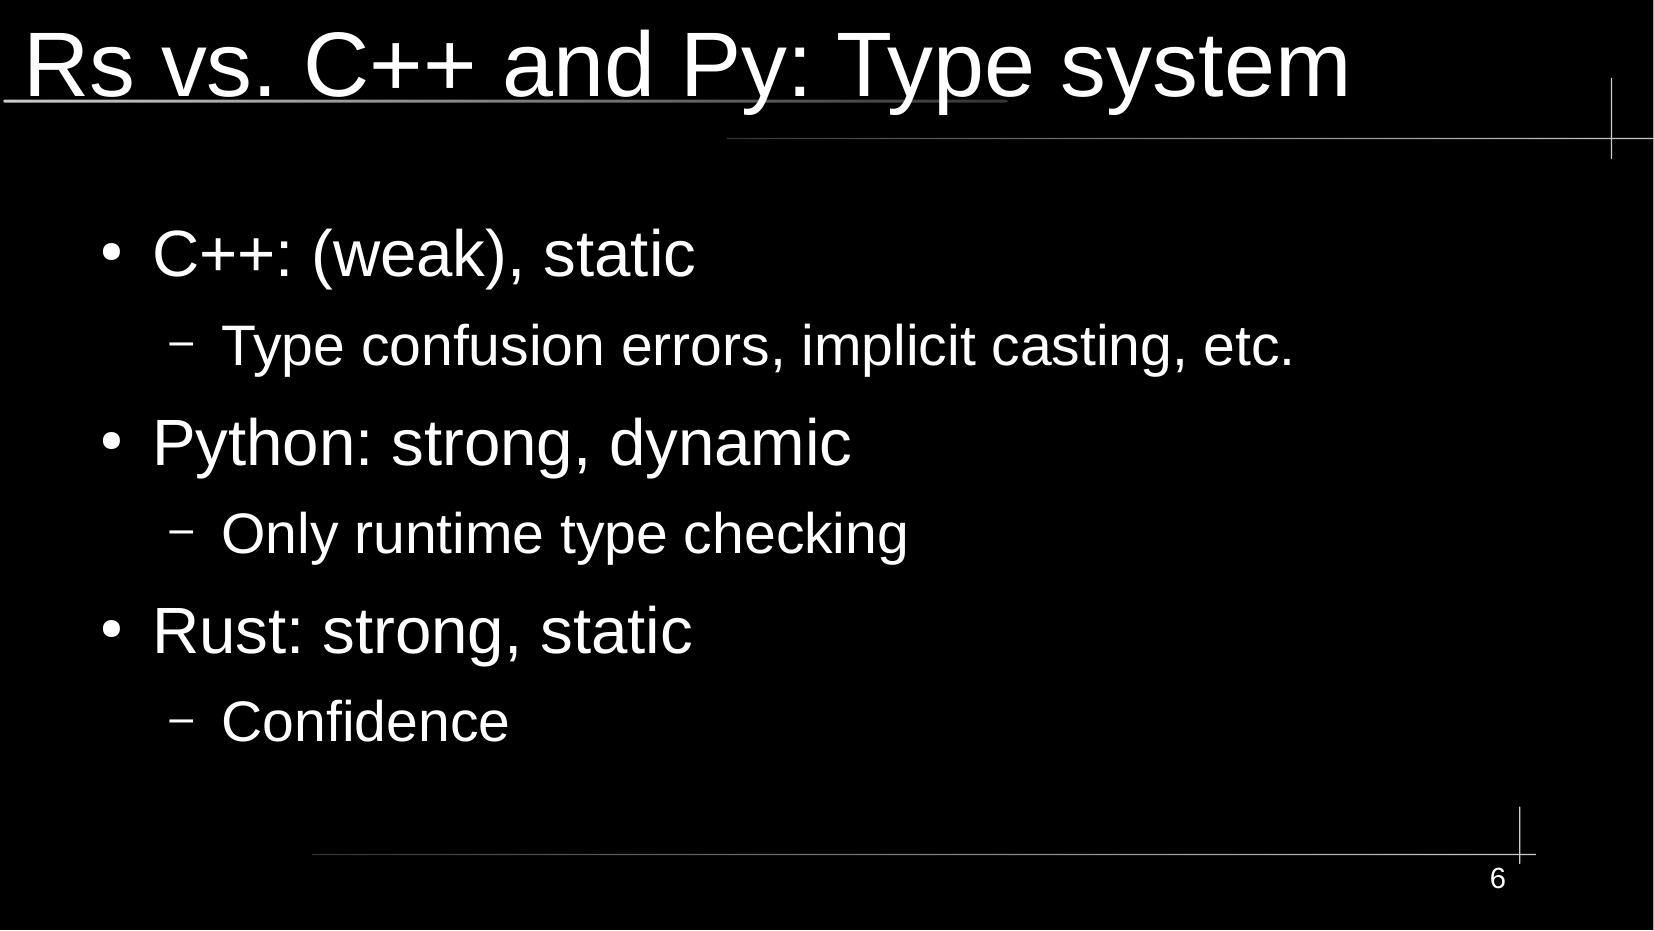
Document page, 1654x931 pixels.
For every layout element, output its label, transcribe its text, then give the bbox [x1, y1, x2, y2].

title Rs vs. C++ and Py: Type system [23, 11, 1589, 119]
list C++: (weak), static Type confusion errors, implicit casting, etc. Python: strong, dynamic Only runtime type checking Rust: strong, static Confidence [82, 217, 1571, 758]
